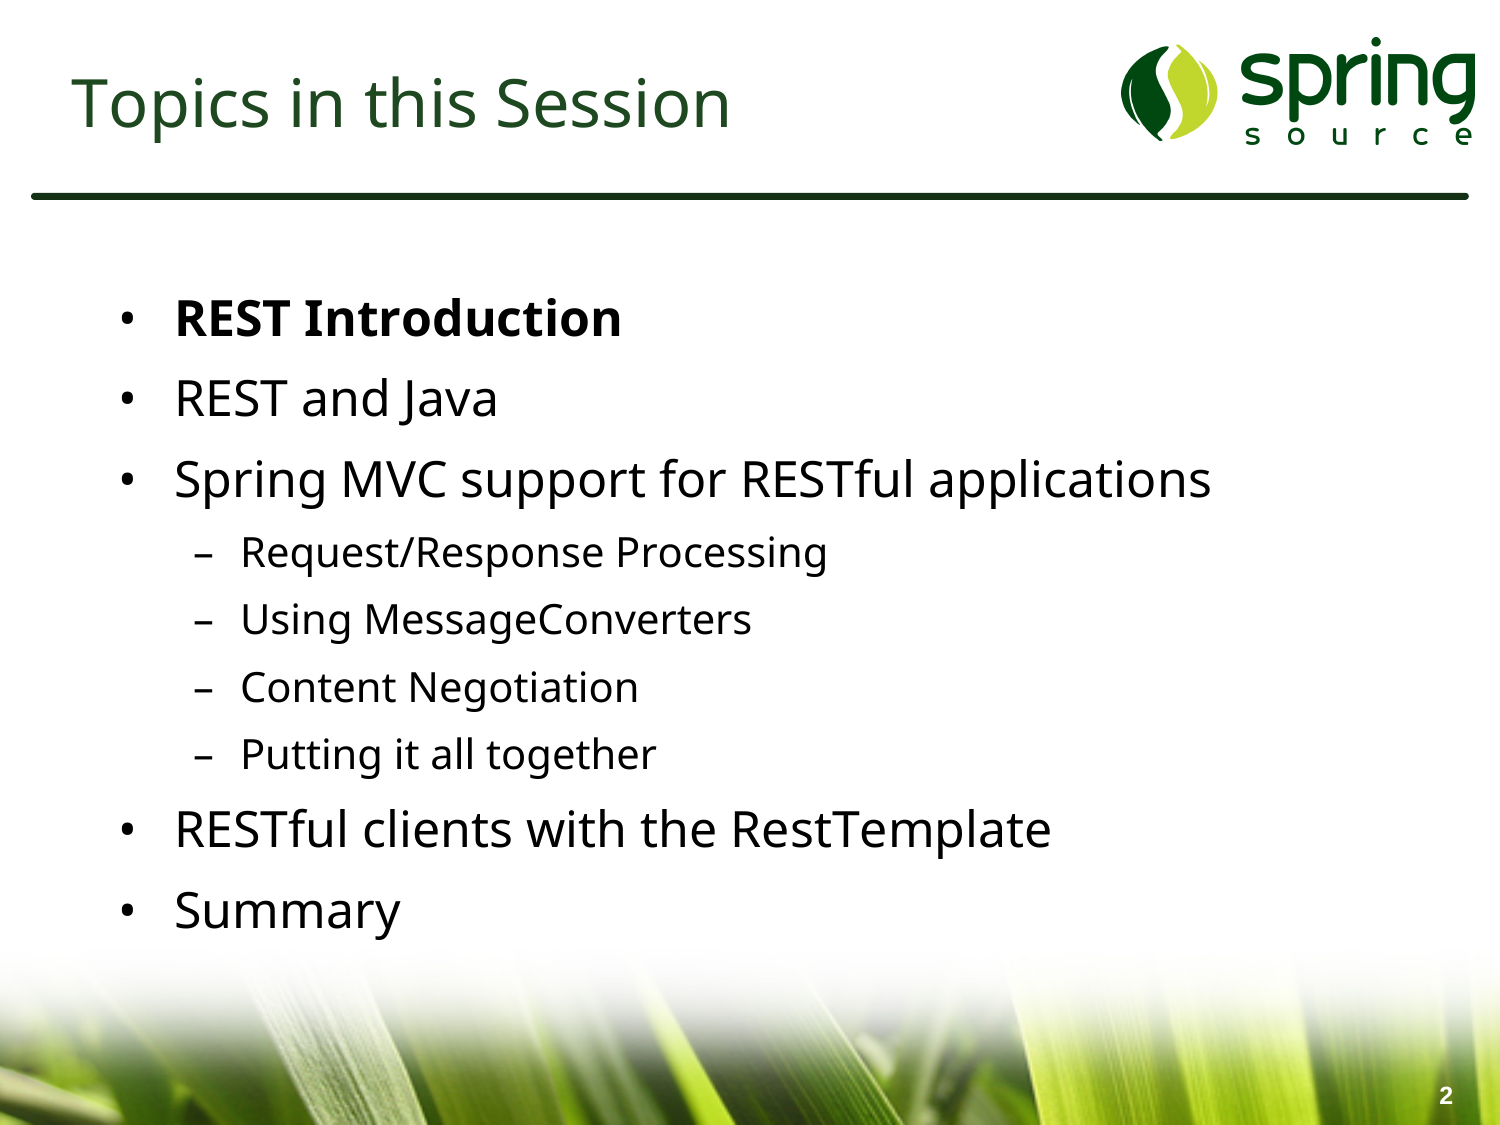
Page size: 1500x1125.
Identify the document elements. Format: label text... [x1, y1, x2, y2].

list REST Introduction REST and Java Spring MVC support for RESTful applications Request/Response Processing Using MessageConverters Content Negotiation Putting it all together RESTful clients with the RestTemplate Summary [103, 275, 1394, 938]
picture [0, 944, 1500, 1125]
title Topics in this Session [56, 48, 1089, 212]
picture [1121, 37, 1475, 145]
